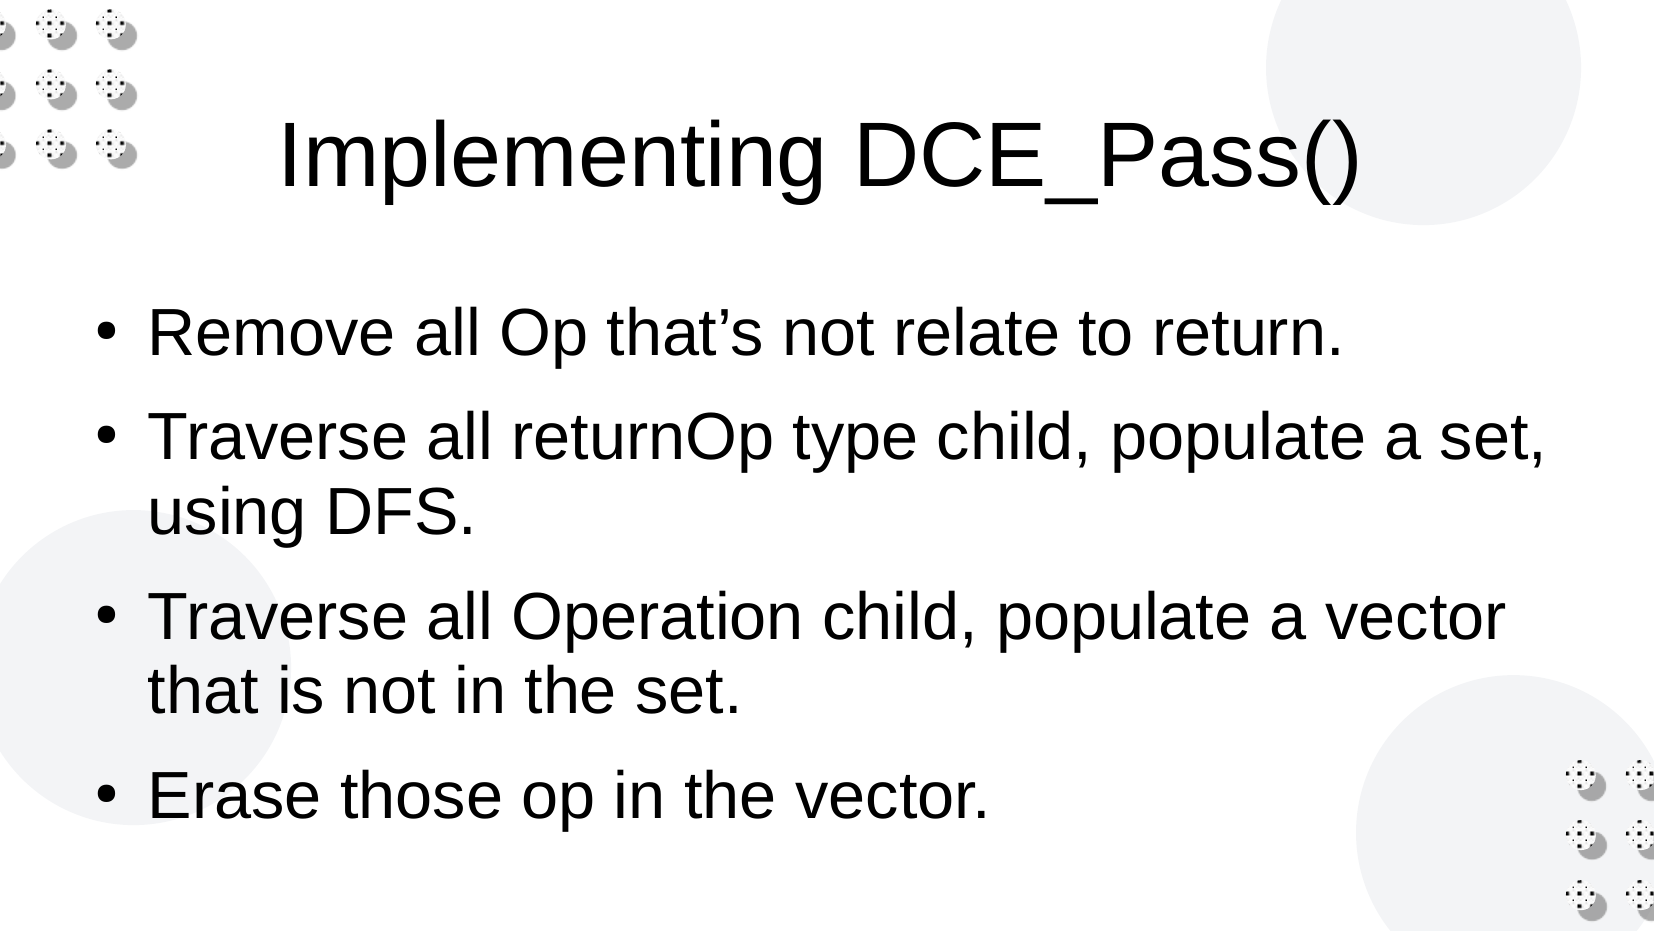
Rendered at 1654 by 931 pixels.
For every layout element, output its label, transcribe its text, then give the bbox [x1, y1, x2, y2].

picture [1565, 820, 1596, 851]
picture [0, 72, 6, 97]
picture [35, 129, 67, 160]
picture [98, 69, 124, 76]
picture [35, 69, 66, 100]
picture [1625, 760, 1654, 791]
title Implementing DCE_Pass() [76, 76, 1565, 233]
picture [0, 132, 7, 157]
picture [0, 12, 6, 37]
picture [95, 9, 126, 40]
picture [1565, 760, 1596, 791]
picture [35, 9, 66, 40]
picture [1625, 820, 1654, 851]
list Remove all Op that’s not relate to return. Traverse all returnOp type child, populate a set, using DFS. Traverse all Operation child, populate a vector that is not in the set. Erase those op in the vector. [76, 295, 1565, 835]
picture [1565, 880, 1596, 911]
picture [1625, 880, 1654, 911]
